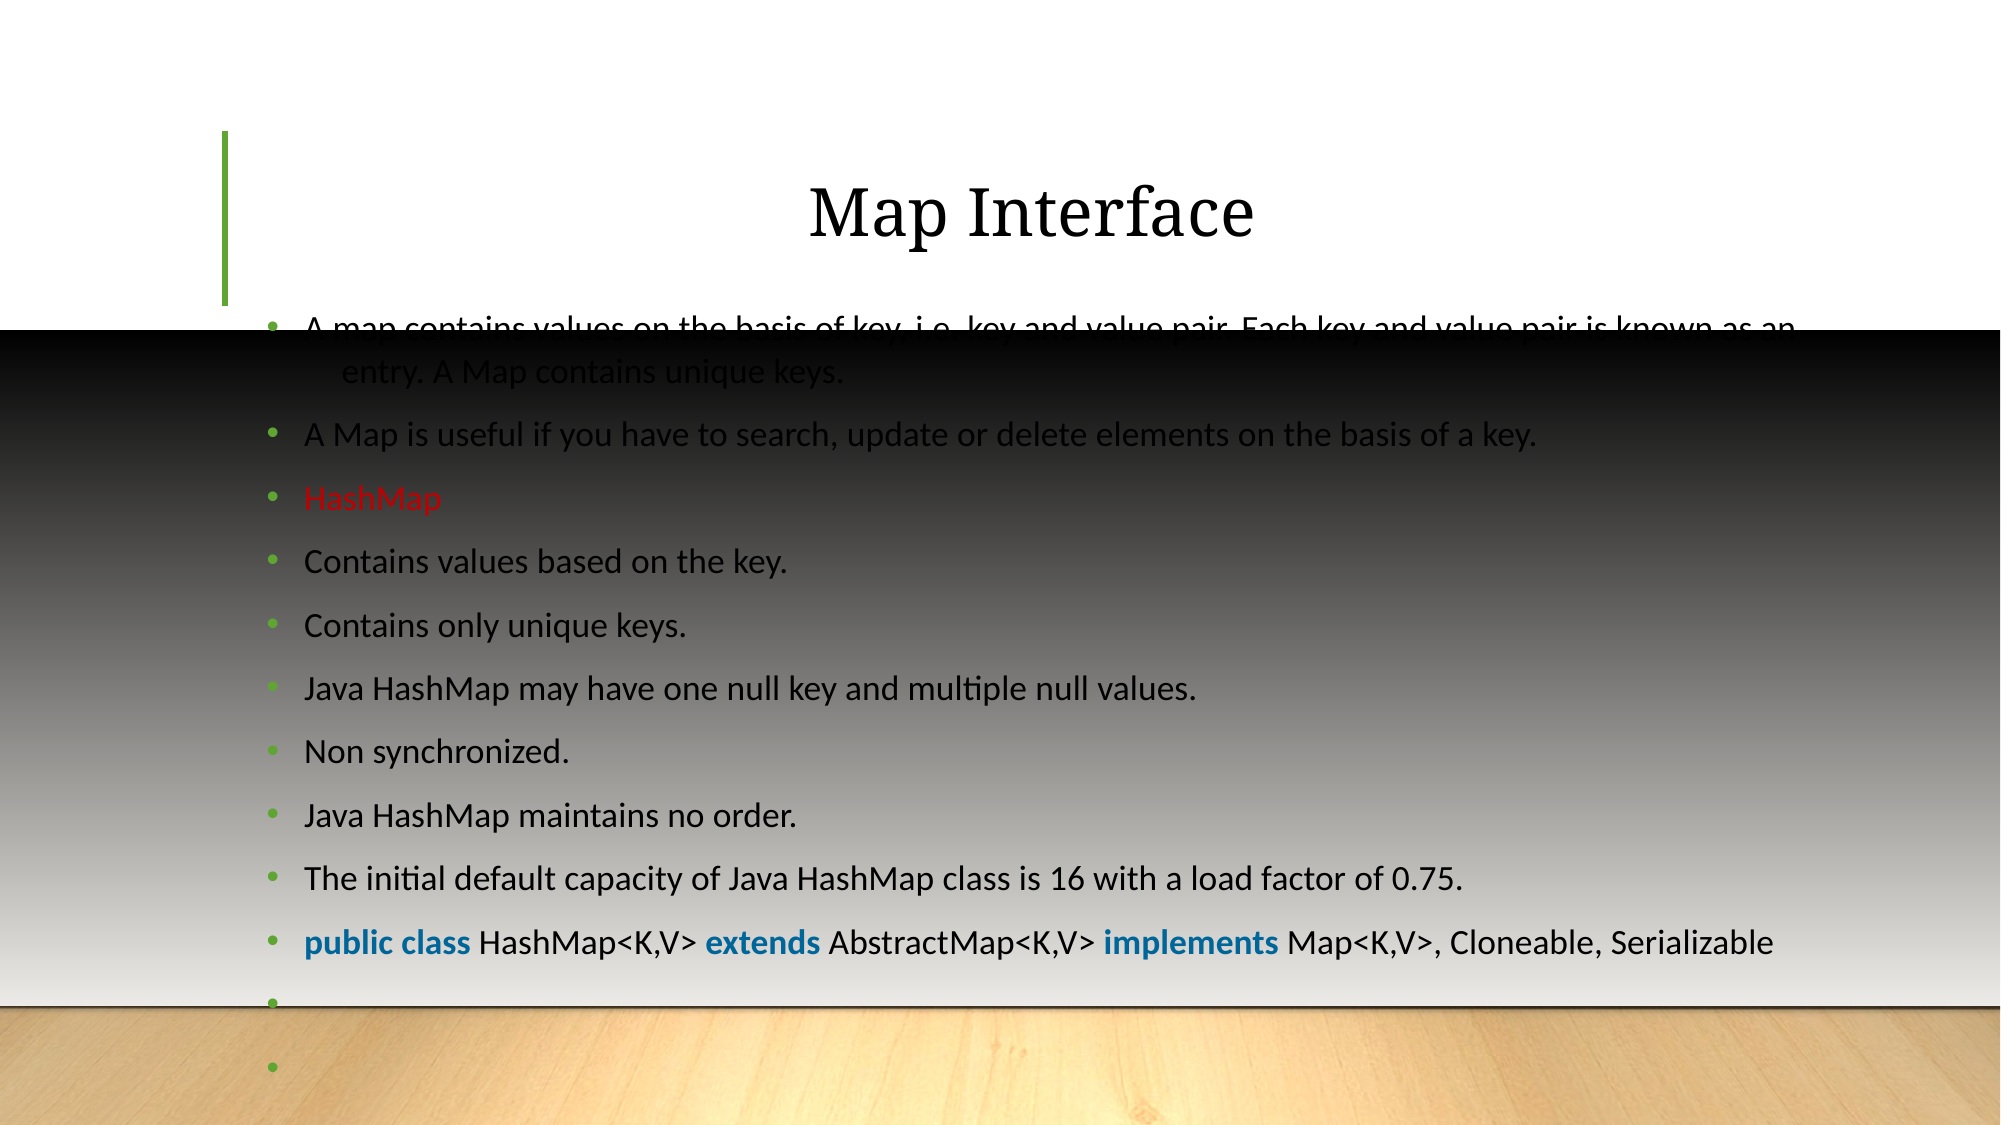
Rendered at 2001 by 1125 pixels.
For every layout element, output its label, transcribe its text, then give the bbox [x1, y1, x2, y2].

title Map Interface [251, 86, 1814, 259]
list A map contains values on the basis of key, i.e. key and value pair. Each key and value pair is known as an entry. A Map contains unique keys. A Map is useful if you have to search, update or delete elements on the basis of a key. HashMap Contains values based on the key. Contains only unique keys. Java HashMap may have one null key and multiple null values. Non synchronized. Java HashMap maintains no order. The initial default capacity of Java HashMap class is 16 with a load factor of 0.75. public class HashMap<K,V> extends AbstractMap<K,V> implements Map<K,V>, Cloneable, Serializable [251, 297, 1814, 976]
